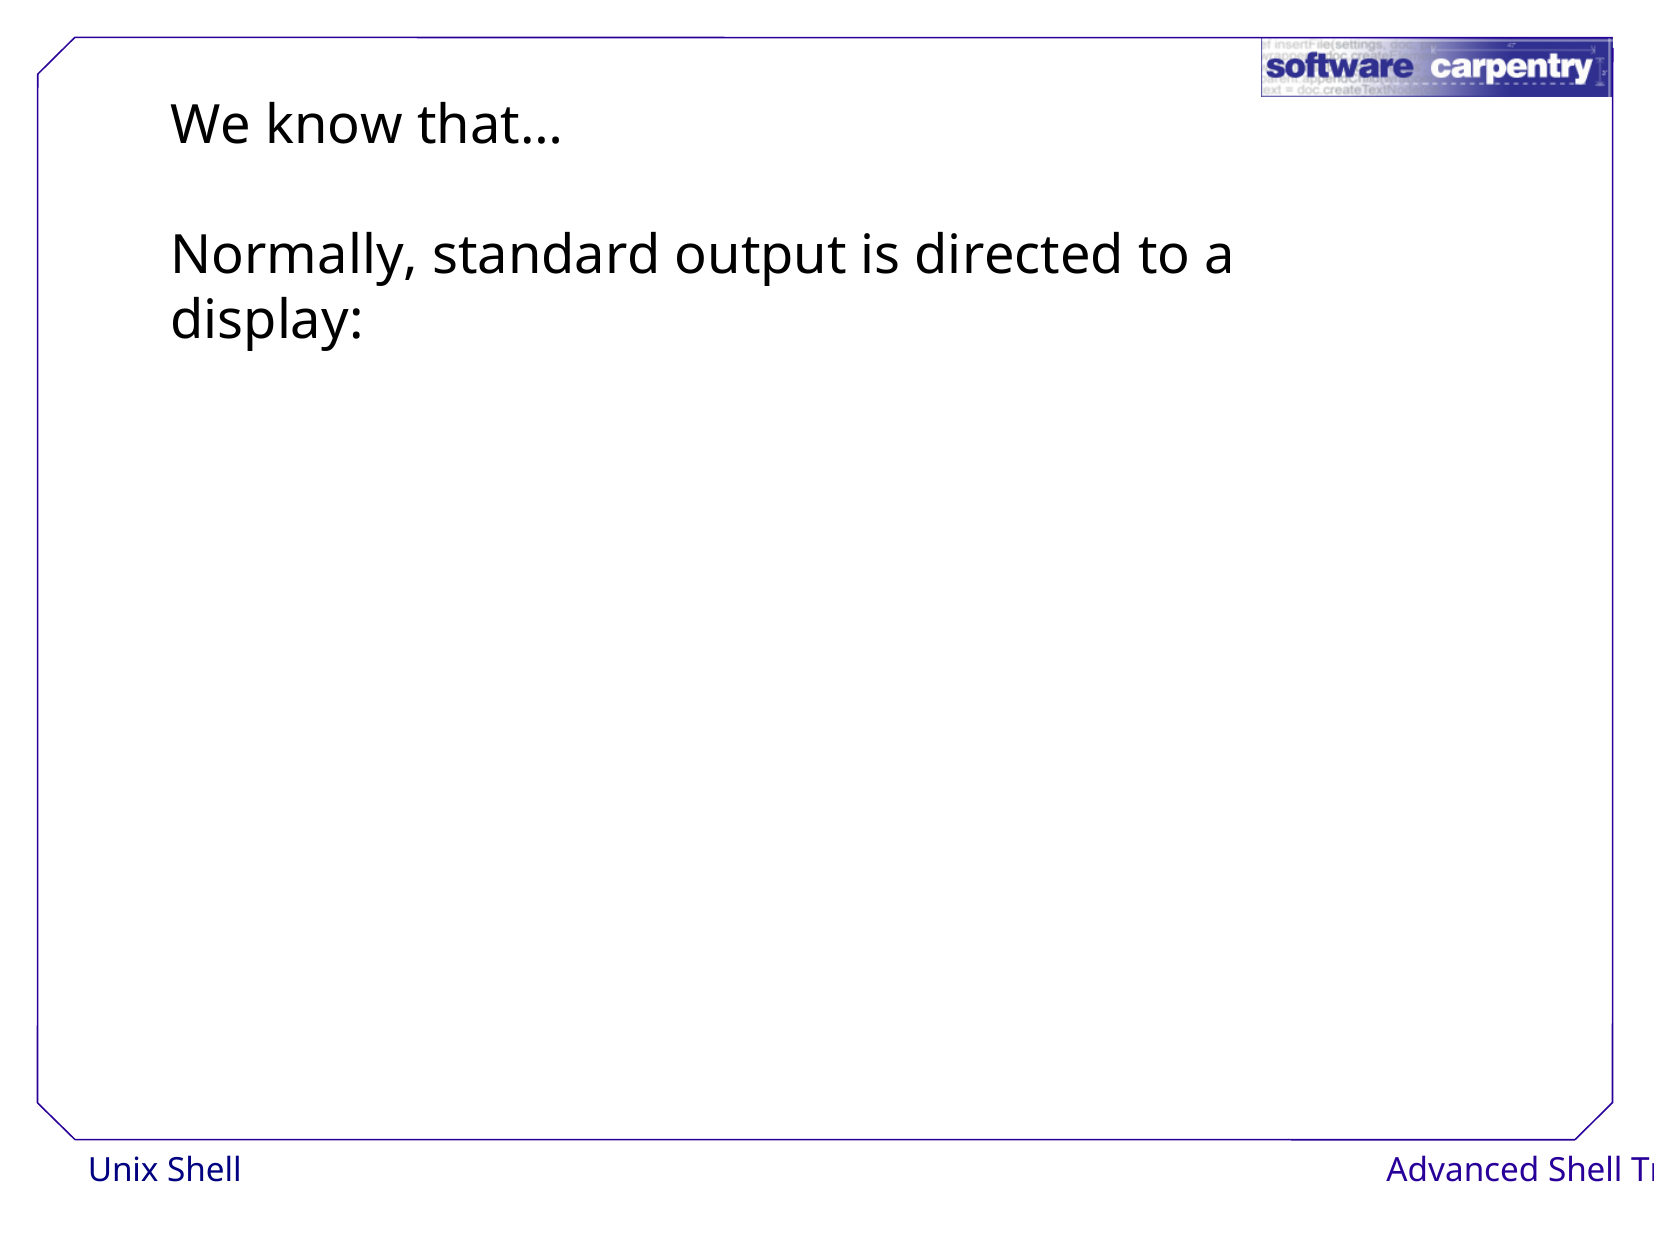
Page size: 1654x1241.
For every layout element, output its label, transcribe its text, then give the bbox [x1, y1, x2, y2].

picture [1261, 39, 1613, 97]
text_box We know that… Normally, standard output is directed to a display: [155, 81, 1385, 357]
